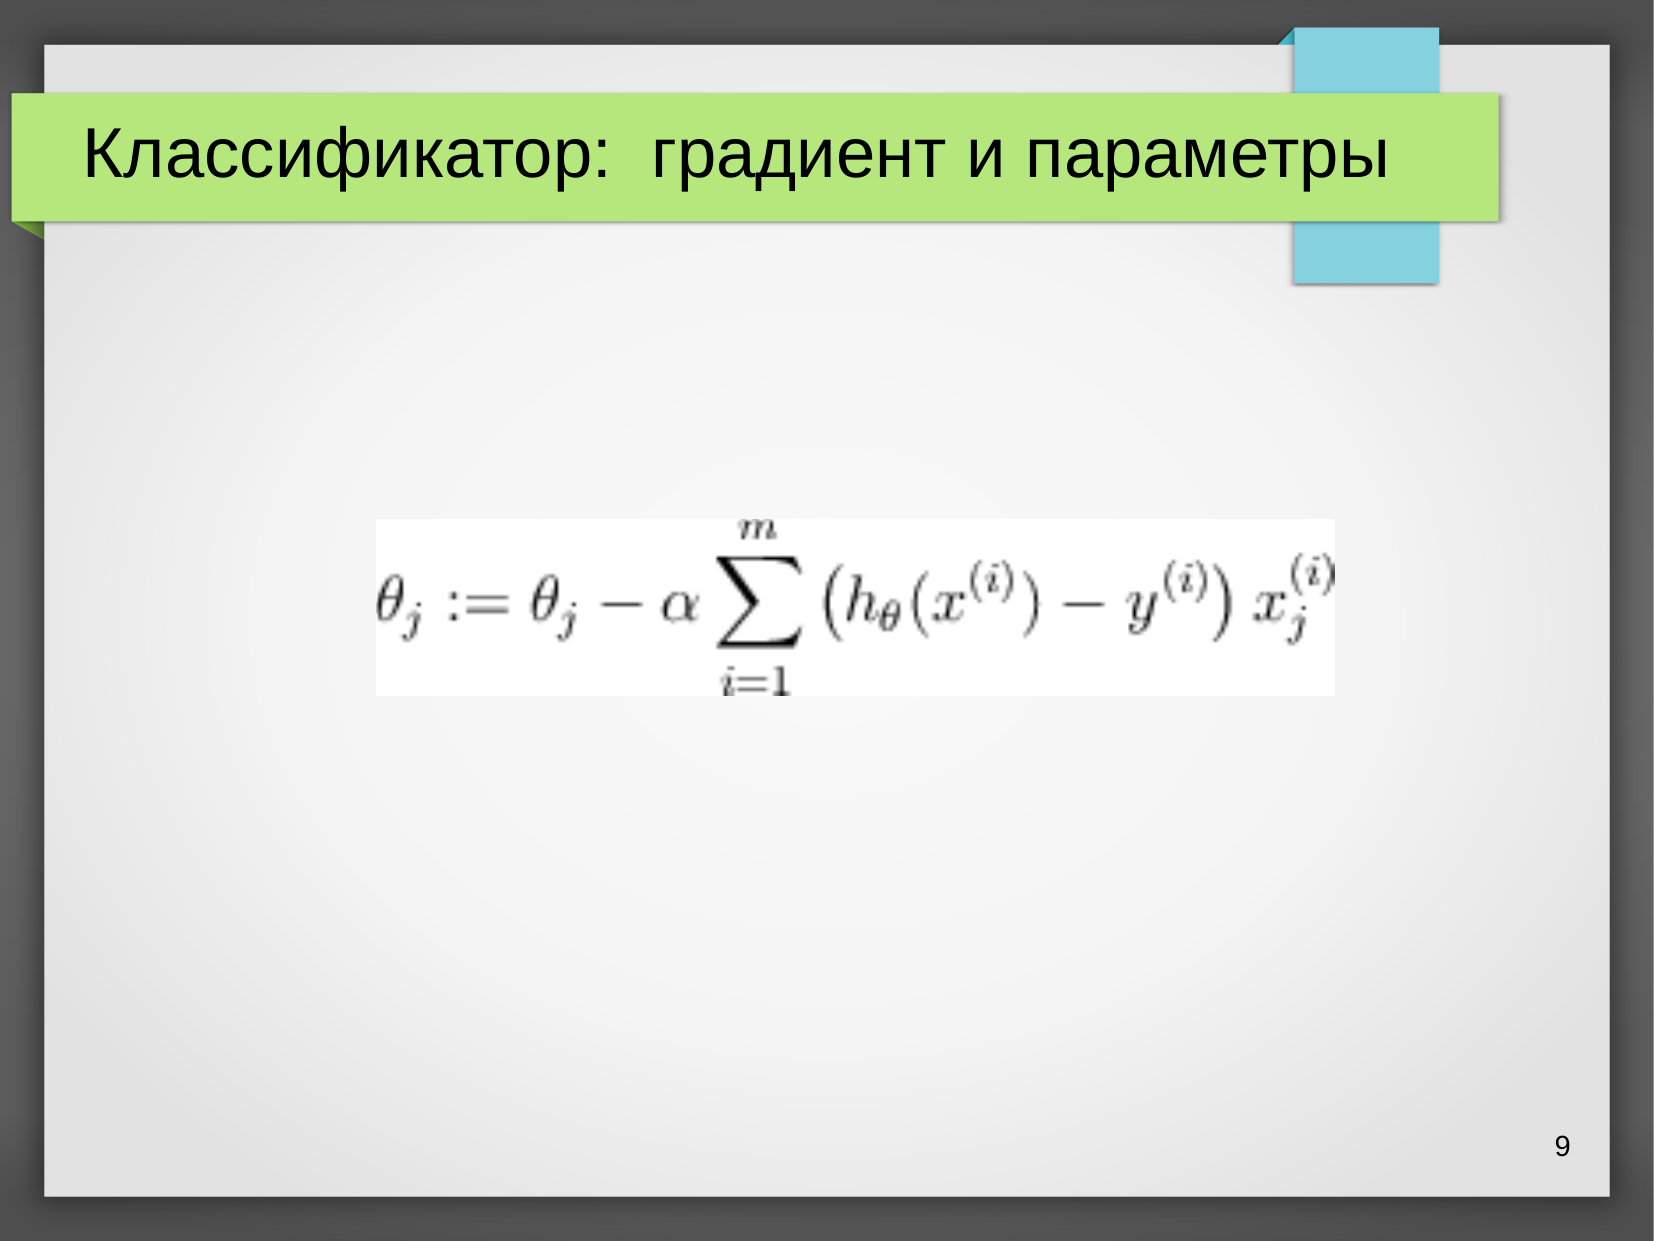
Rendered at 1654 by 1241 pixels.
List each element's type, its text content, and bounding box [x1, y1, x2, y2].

picture [0, 0, 1654, 1241]
title Классификатор: градиент и параметры [82, 49, 1571, 257]
